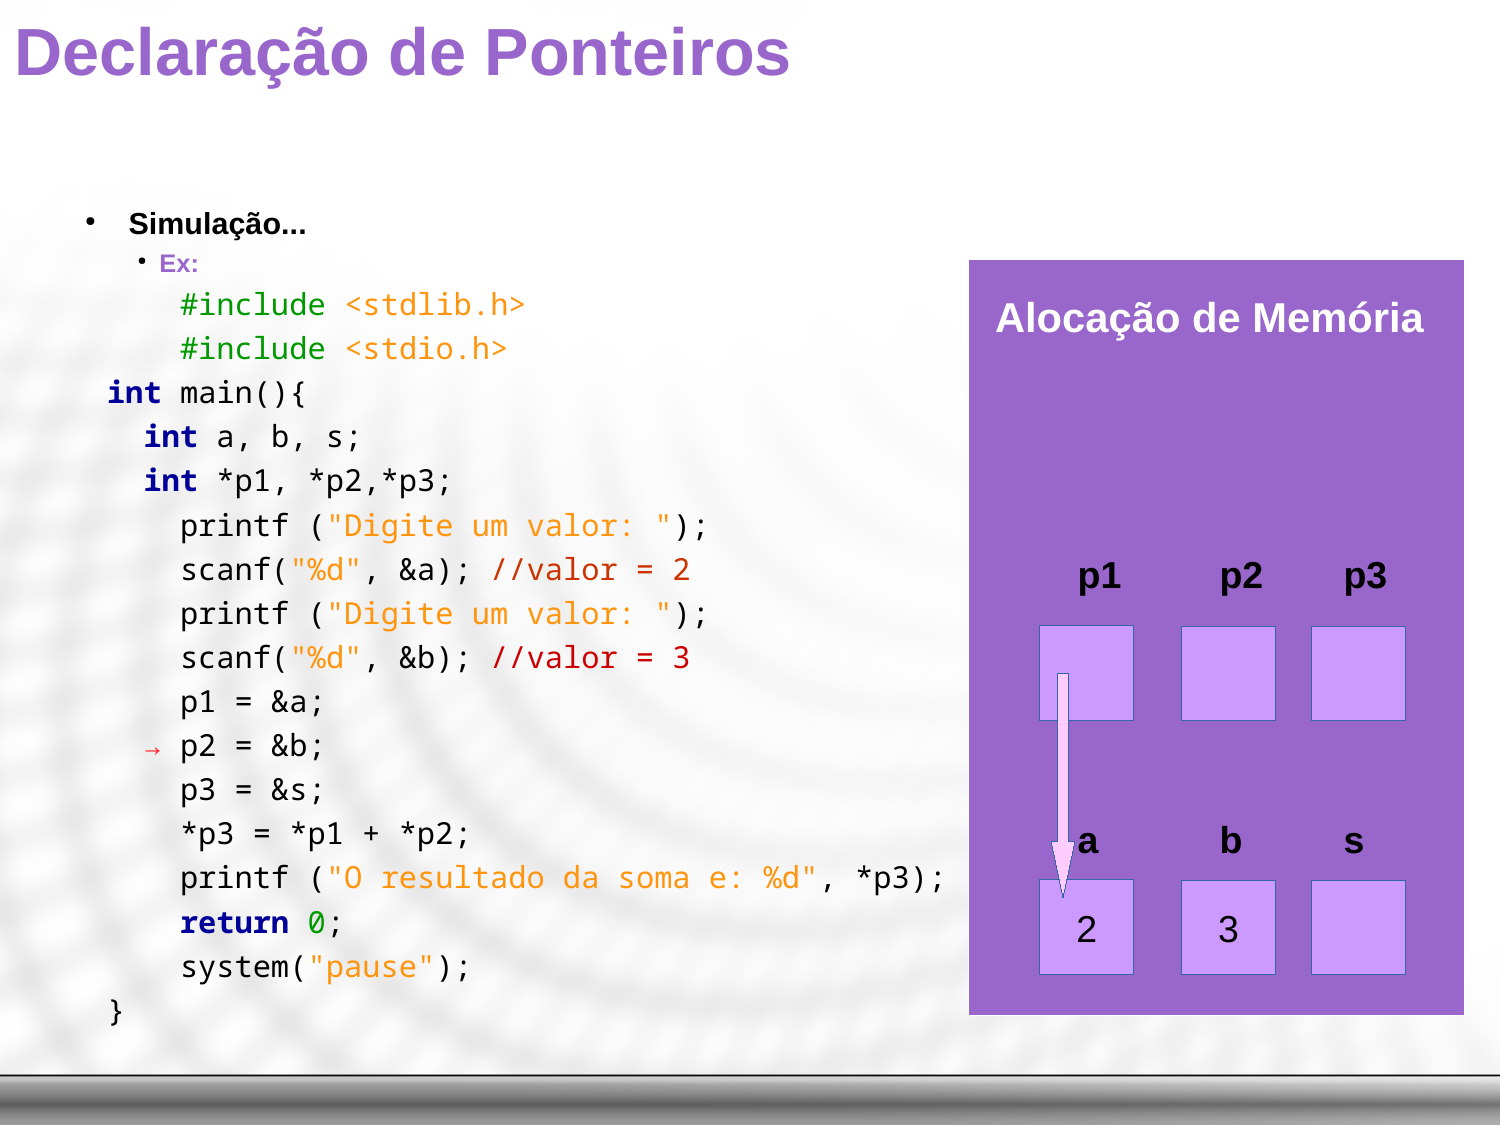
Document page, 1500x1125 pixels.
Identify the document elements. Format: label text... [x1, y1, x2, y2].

title Declaração de Ponteiros [0, 0, 1353, 102]
list Simulação... Ex: #include <stdlib.h> #include <stdio.h> int main(){ int a, b, s; int *p1, *p2,*p3; printf ("Digite um valor: "); scanf("%d", &a); //valor = 2 printf ("Digite um valor: "); scanf("%d", &b); //valor = 3 p1 = &a; → p2 = &b; p3 = &s; *p3 = *p1 + *p2; printf ("O resultado da soma e: %d", *p3); return 0; system("pause"); } [58, 196, 1442, 1036]
text_box p3 [1328, 543, 1412, 604]
text_box s [1328, 809, 1412, 869]
text_box [968, 259, 1465, 1016]
picture [0, 0, 1500, 1125]
text_box 3 [1181, 880, 1276, 975]
text_box b [1204, 809, 1288, 869]
text_box p1 [1062, 543, 1146, 604]
text_box Alocação de Memória [980, 283, 1439, 349]
text_box p2 [1204, 543, 1288, 604]
text_box a [1069, 809, 1146, 869]
text_box 2 [1039, 879, 1134, 975]
